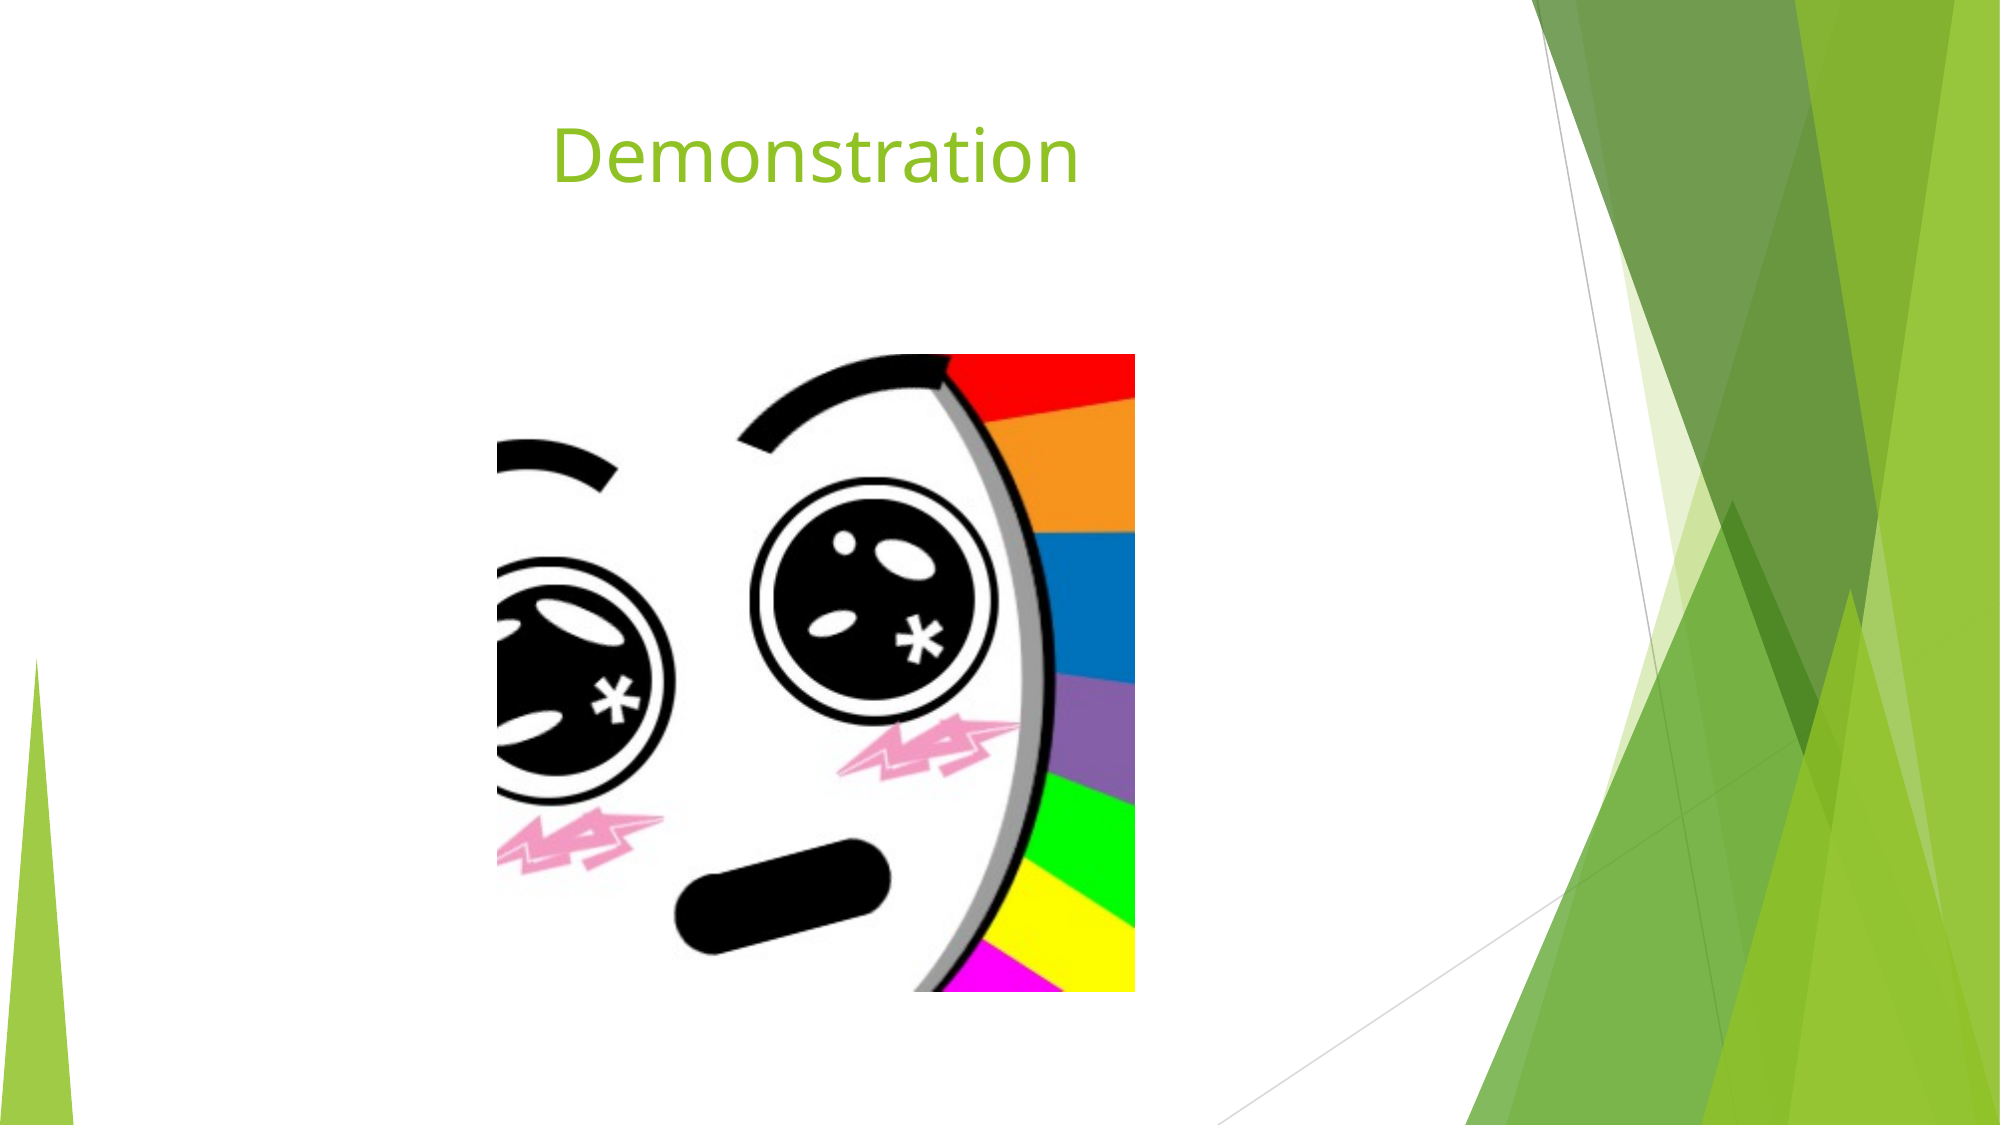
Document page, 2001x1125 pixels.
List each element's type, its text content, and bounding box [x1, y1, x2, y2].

picture [497, 354, 1135, 992]
title Demonstration [111, 99, 1522, 317]
